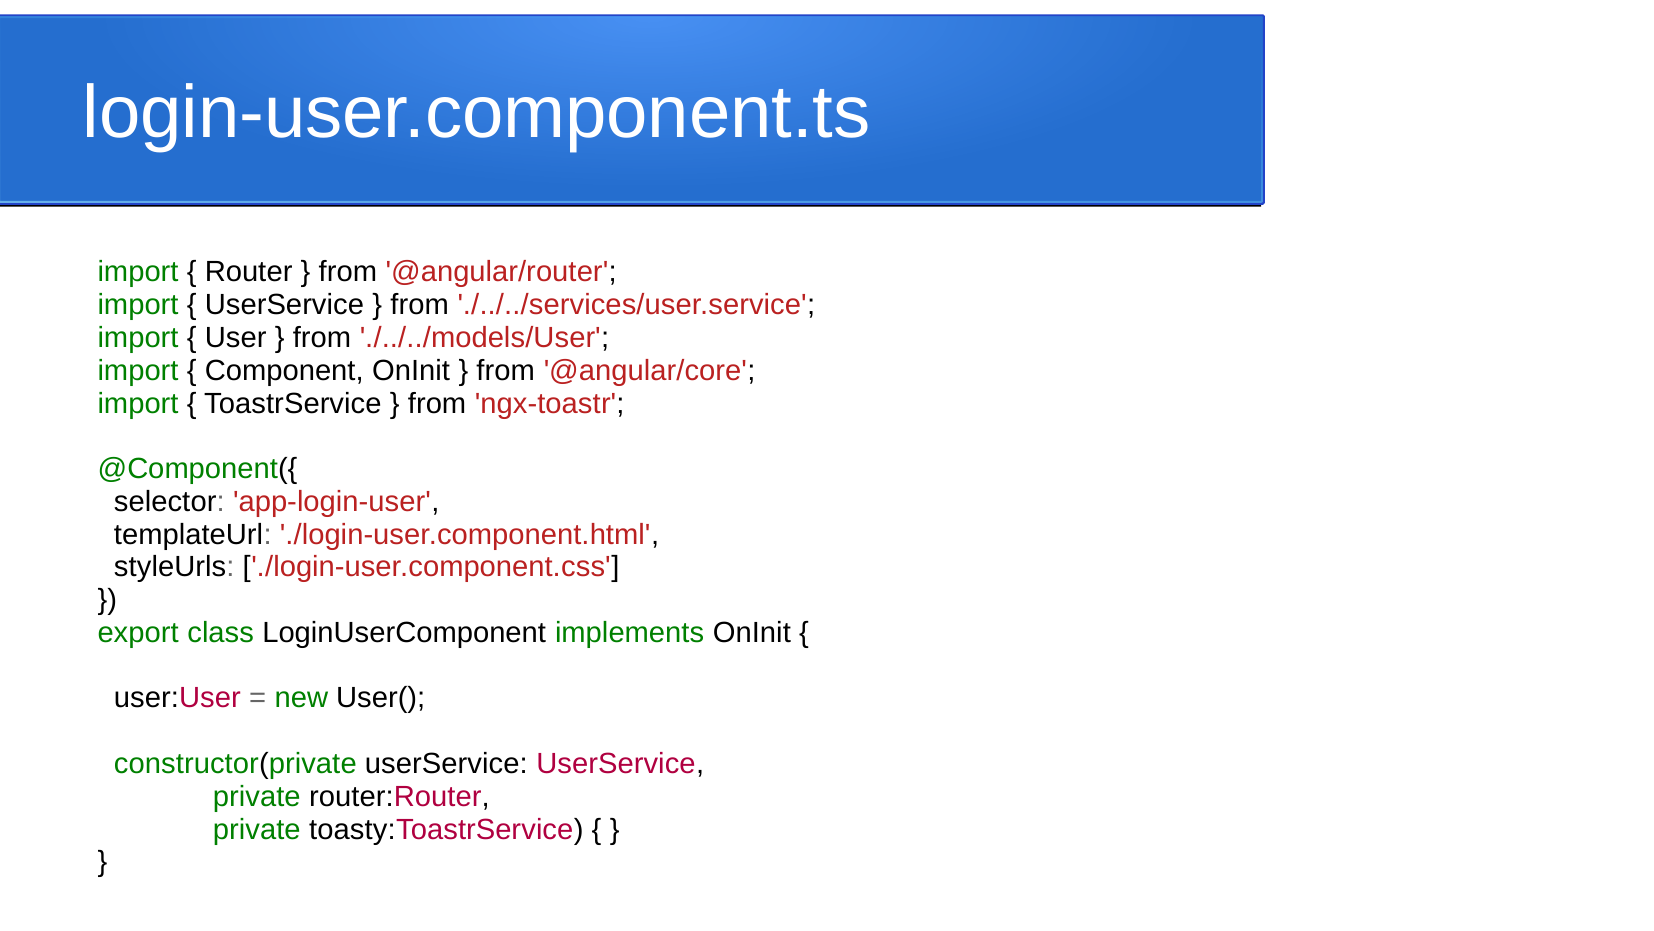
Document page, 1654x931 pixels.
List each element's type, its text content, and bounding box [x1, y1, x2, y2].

title login-user.component.ts [82, 35, 1235, 189]
text_box import { Router } from '@angular/router'; import { UserService } from './../../services/user.service'; import { User } from './../../models/User'; import { Component, OnInit } from '@angular/core'; import { ToastrService } from 'ngx-toastr'; @Component({ selector: 'app-login-user', templateUrl: './login-user.component.html', styleUrls: ['./login-user.component.css'] }) export class LoginUserComponent implements OnInit { user:User = new User(); constructor(private userService: UserService, private router:Router, private toasty:ToastrService) { } } [82, 248, 1418, 886]
